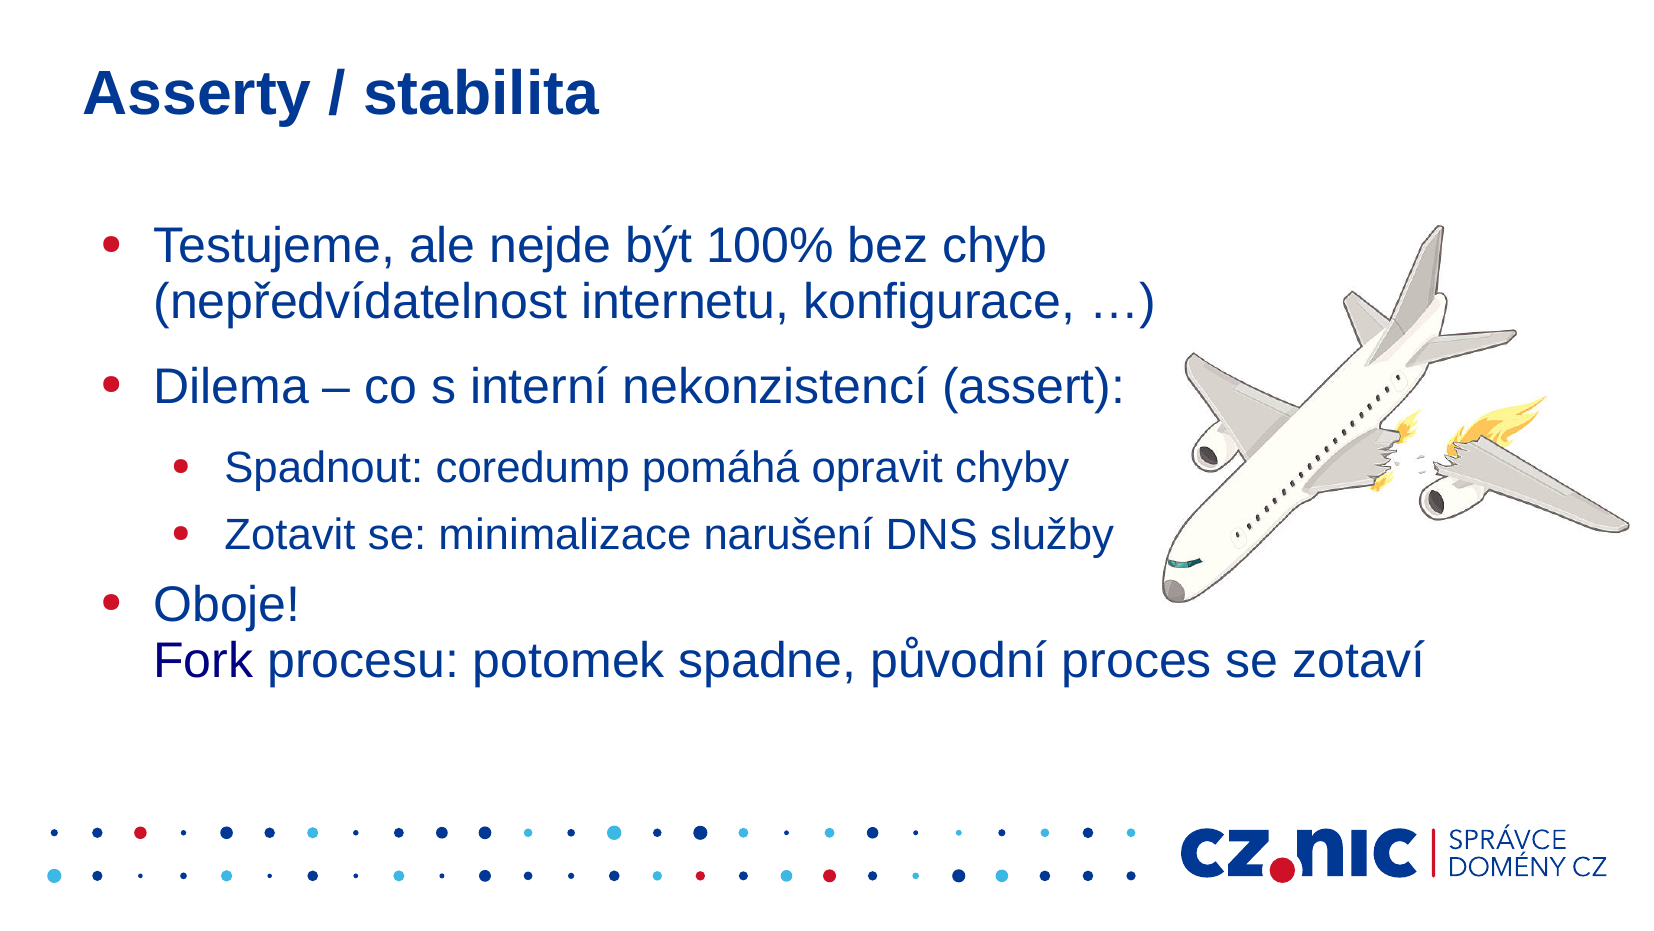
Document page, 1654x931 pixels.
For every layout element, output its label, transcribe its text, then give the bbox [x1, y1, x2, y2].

title Asserty / stabilita [82, 53, 1571, 133]
picture [1571, 224, 1630, 603]
list Testujeme, ale nejde být 100% bez chyb (nepředvídatelnost internetu, konfigurace, …) Dilema – co s interní nekonzistencí (assert): Spadnout: coredump pomáhá opravit chyby Zotavit se: minimalizace narušení DNS služby Oboje! Fork procesu: potomek spadne, původní proces se zotaví [82, 217, 1571, 798]
